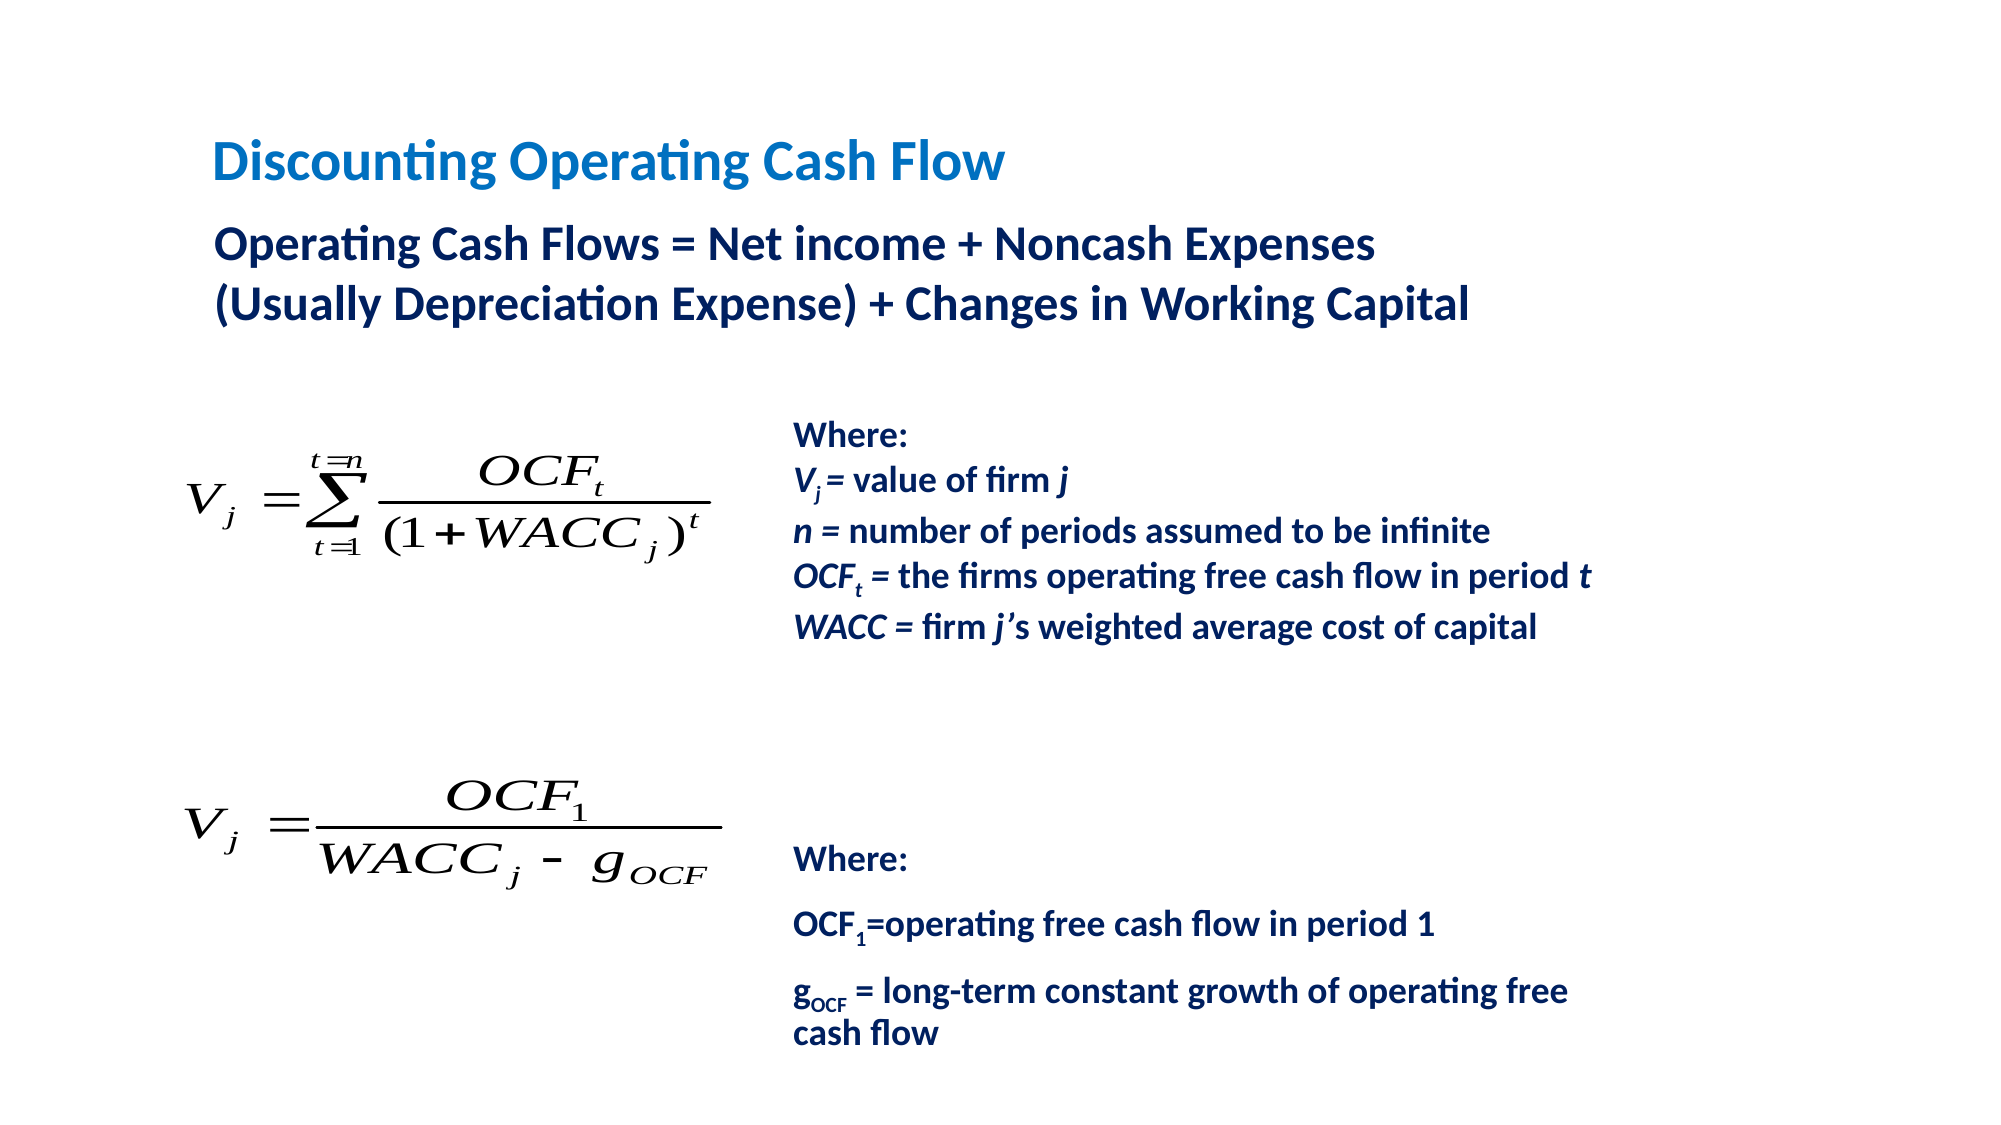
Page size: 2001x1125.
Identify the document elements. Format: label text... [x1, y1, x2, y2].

text_box Operating Cash Flows = Net income + Noncash Expenses (Usually Depreciation Expense) + Changes in Working Capital [49, 202, 1644, 338]
chart [180, 439, 723, 573]
text_box Discounting Operating Cash Flow [197, 114, 1724, 200]
text_box Where: OCF1=operating free cash flow in period 1 gOCF = long-term constant growth of operating free cash flow [778, 831, 1593, 1061]
text_box Where: Vj = value of firm j n = number of periods assumed to be infinite OCFt = the firms operating free cash flow in period t WACC = firm j’s weighted average cost of capital [778, 402, 1740, 655]
chart [177, 767, 737, 899]
